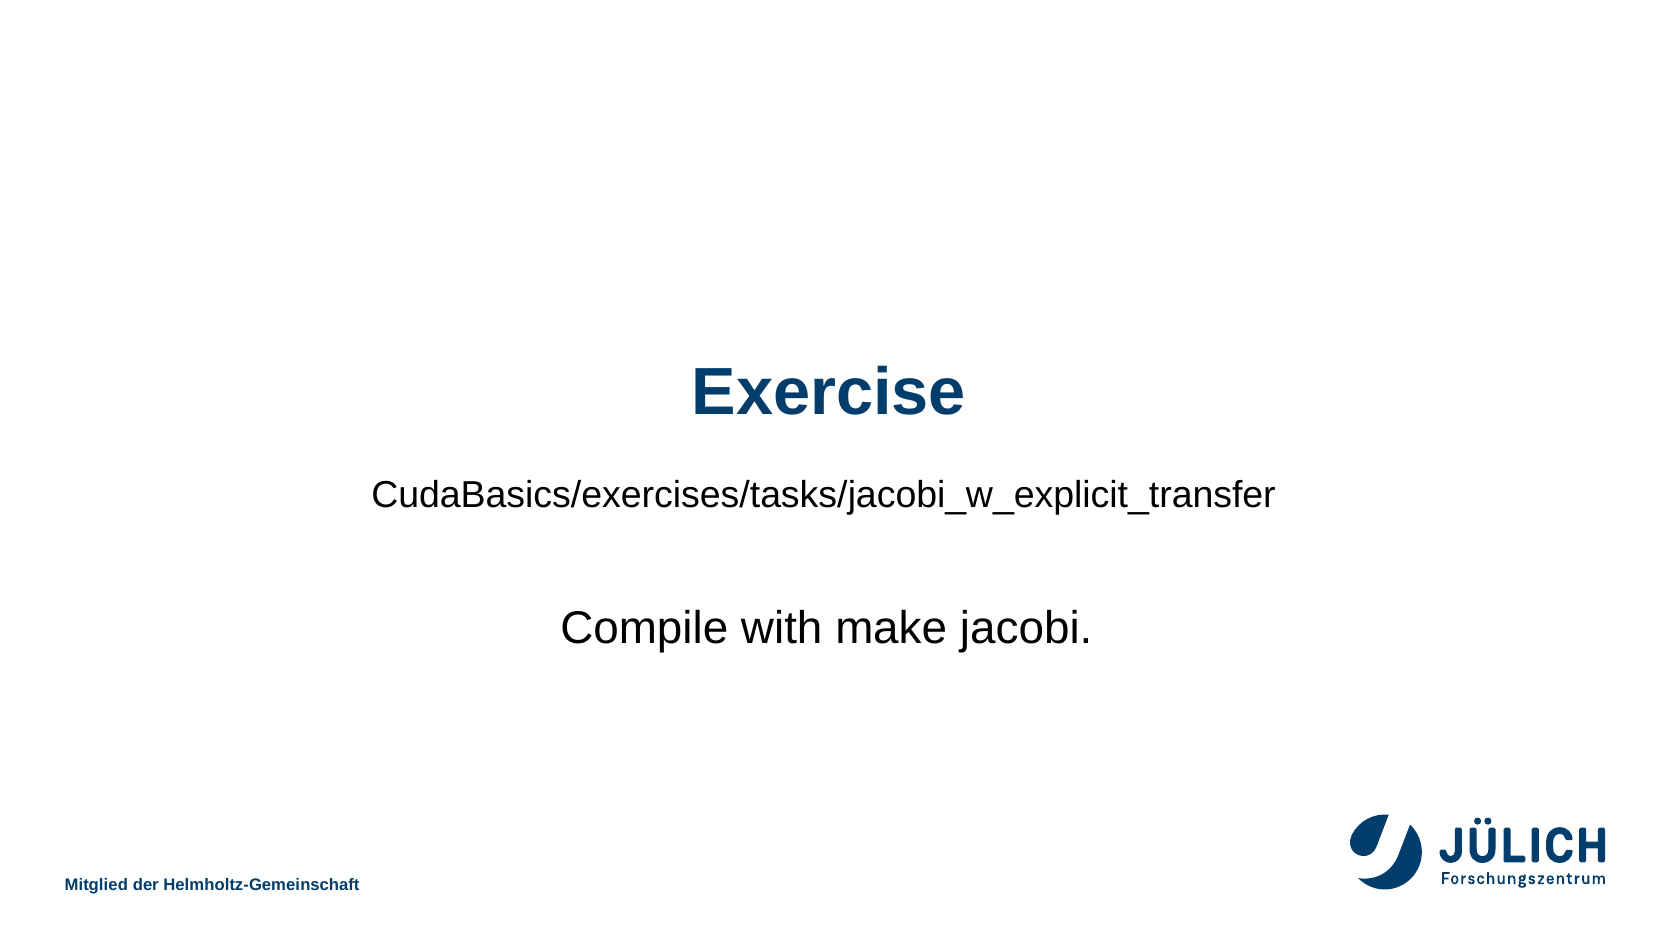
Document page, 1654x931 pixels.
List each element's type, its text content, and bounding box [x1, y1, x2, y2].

text_box CudaBasics/exercises/tasks/jacobi_w_explicit_transfer [356, 465, 1297, 571]
text_box Compile with make jacobi. [545, 594, 1108, 665]
subtitle Exercise [52, 43, 1606, 740]
